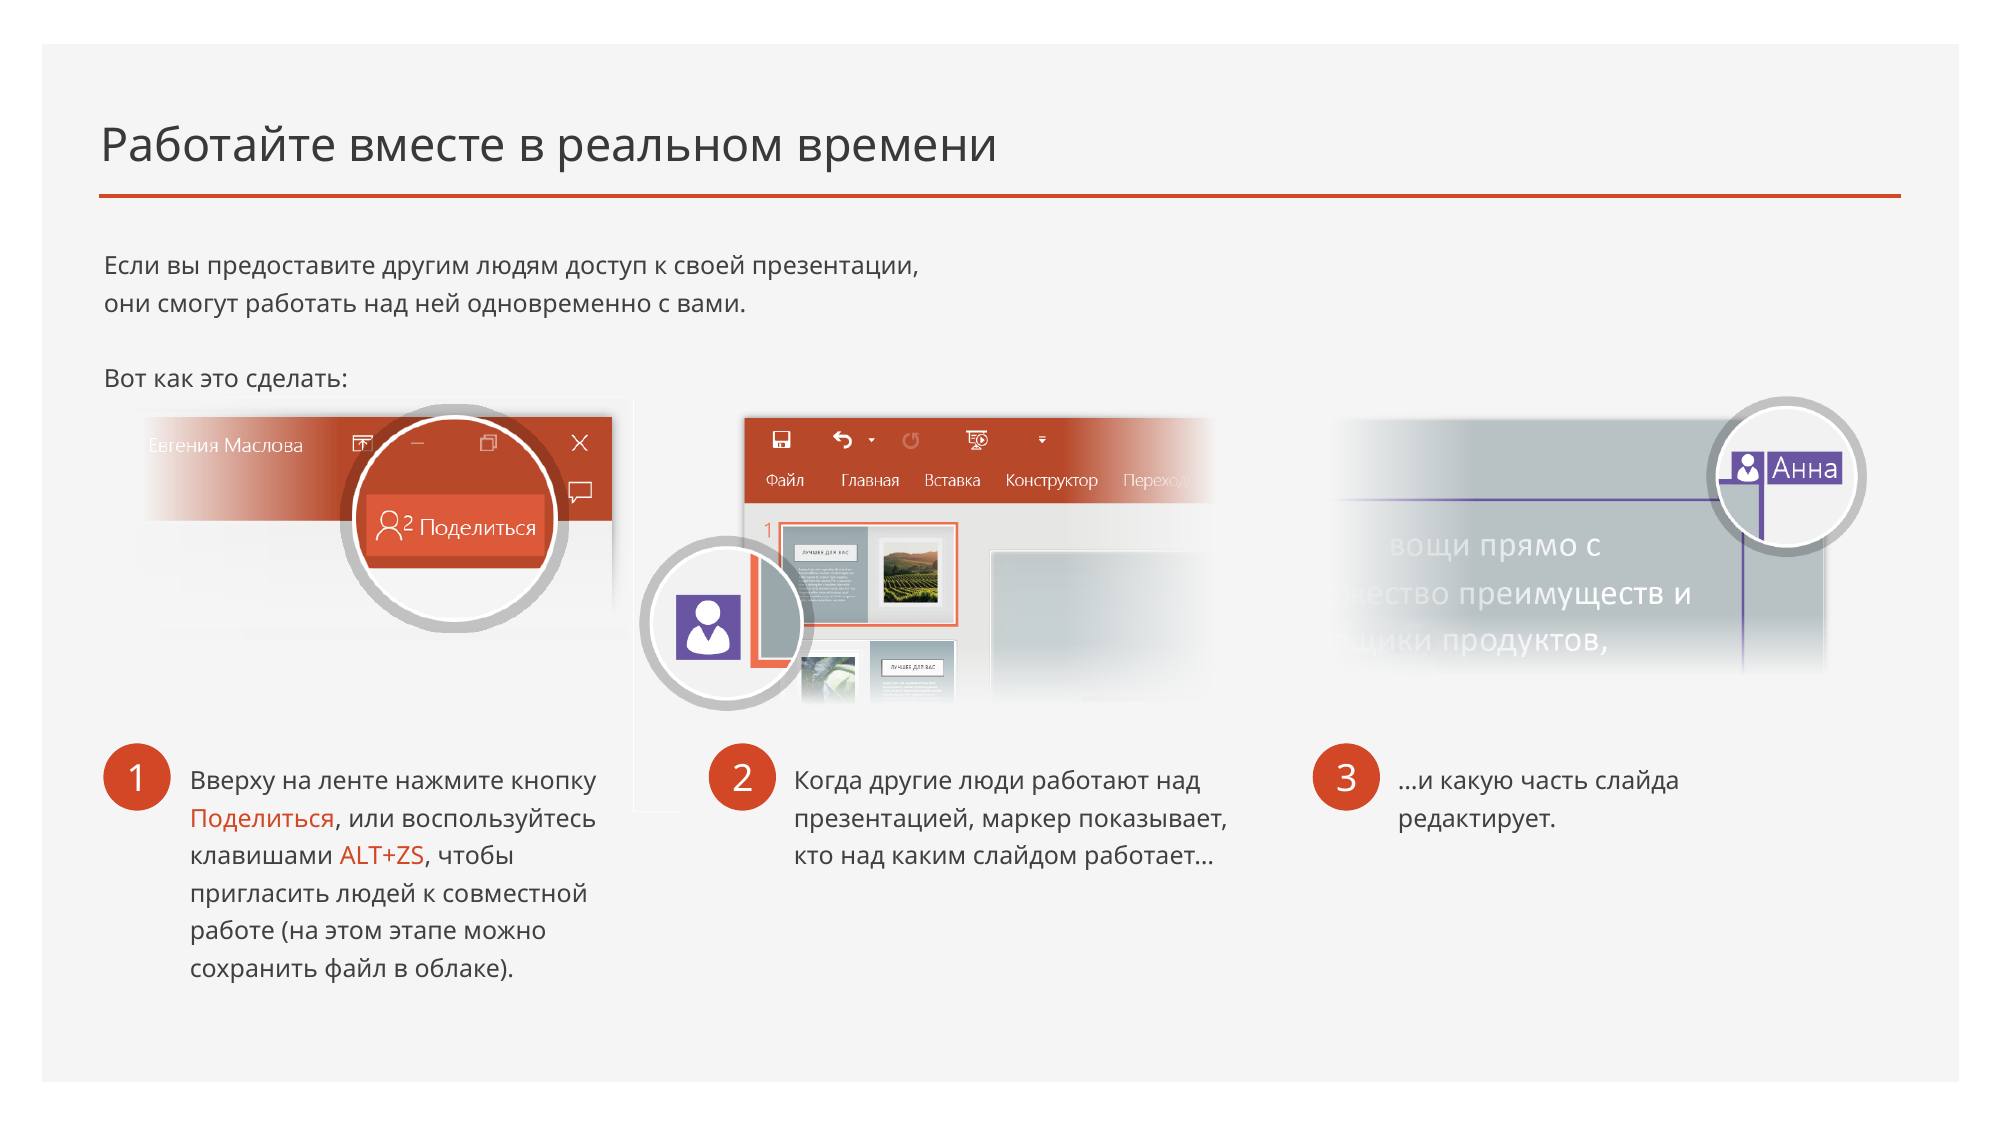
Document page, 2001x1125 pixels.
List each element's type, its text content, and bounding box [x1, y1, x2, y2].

text_box Вверху на ленте нажмите кнопку Поделиться, или воспользуйтесь клавишами ALT+ZS, чтобы пригласить людей к совместной работе (на этом этапе можно сохранить файл в облаке). [174, 750, 618, 994]
title Работайте вместе в реальном времени [85, 73, 1214, 179]
picture [92, 397, 628, 640]
text_box [1331, 807, 1362, 811]
picture [633, 399, 1264, 812]
text_box 1 [91, 746, 184, 807]
text_box 2 [697, 746, 789, 807]
text_box …и какую часть слайда редактирует. [1382, 750, 1819, 865]
text_box [727, 807, 758, 811]
list Если вы предоставите другим людям доступ к своей презентации, они смогут работать над ней одновременно с вами. Вот как это сделать: [88, 234, 936, 888]
picture [1295, 385, 1881, 764]
text_box [121, 807, 153, 811]
text_box 3 [1300, 746, 1393, 807]
text_box Когда другие люди работают над презентацией, маркер показывает, кто над каким слайдом работает… [778, 750, 1289, 968]
